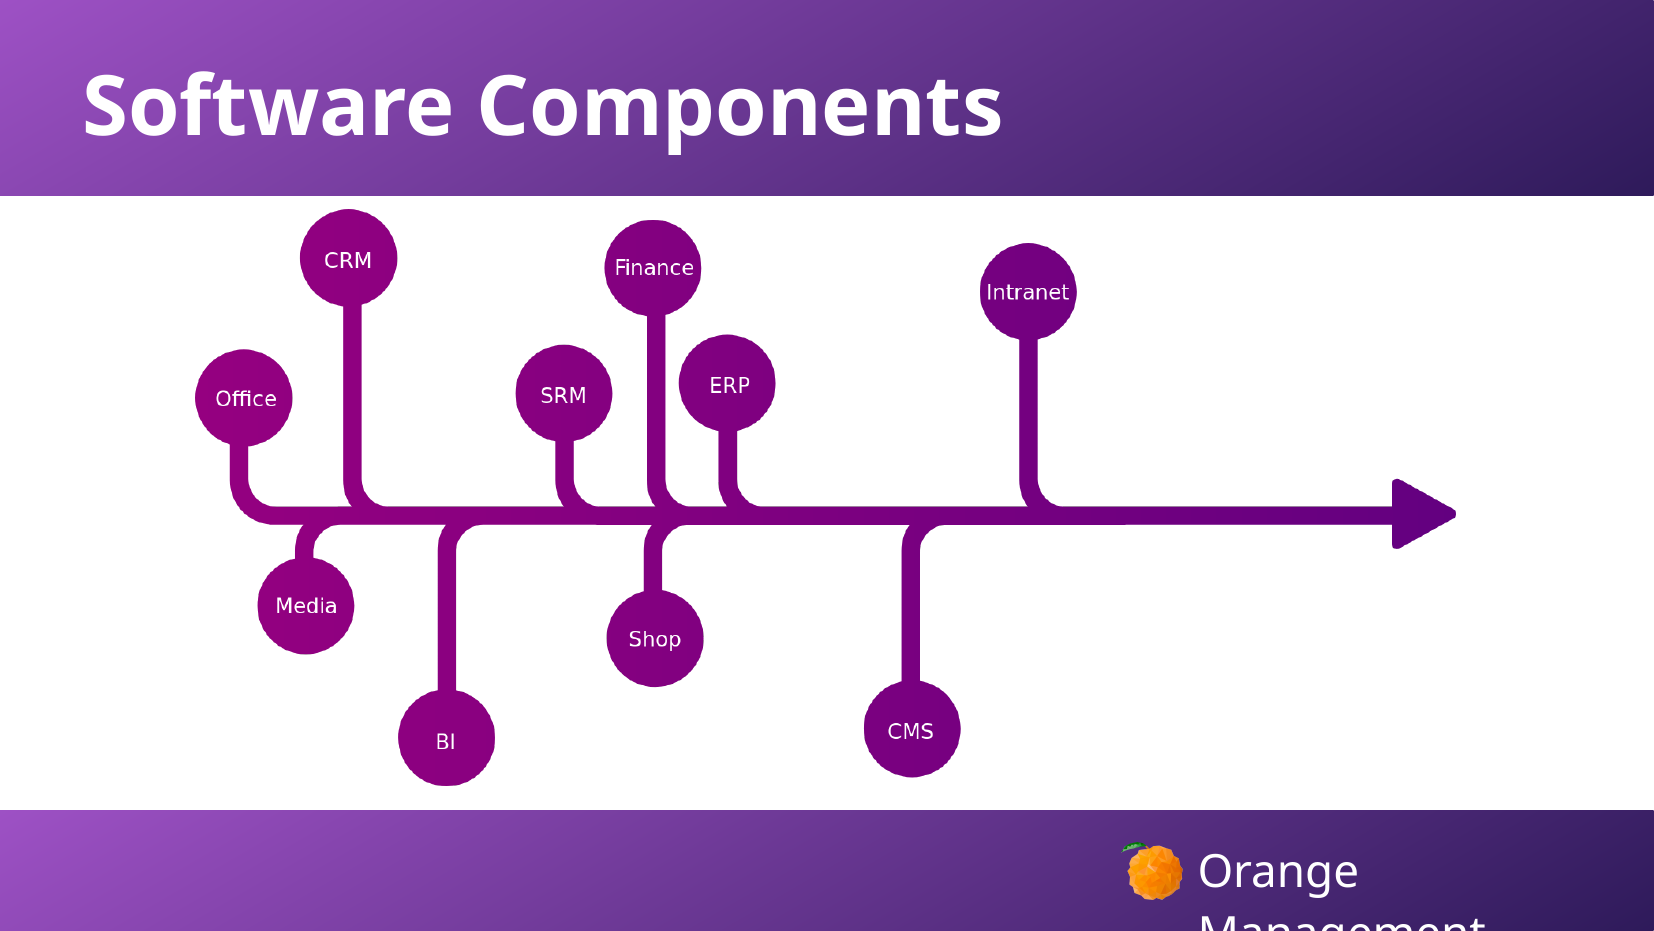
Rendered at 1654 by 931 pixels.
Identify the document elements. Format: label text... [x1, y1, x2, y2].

text_box [1273, 927, 1284, 931]
text_box [1355, 927, 1366, 931]
text_box [1381, 927, 1391, 931]
text_box [1326, 927, 1337, 931]
picture [195, 209, 1456, 786]
title Software Components [82, 25, 1571, 181]
text_box [0, 0, 1654, 196]
text_box [1396, 927, 1407, 931]
text_box [0, 810, 1654, 931]
text_box Orange Management [1182, 830, 1648, 907]
text_box [1423, 927, 1434, 931]
text_box [1450, 927, 1461, 931]
text_box [1205, 921, 1209, 931]
picture [1121, 842, 1182, 901]
